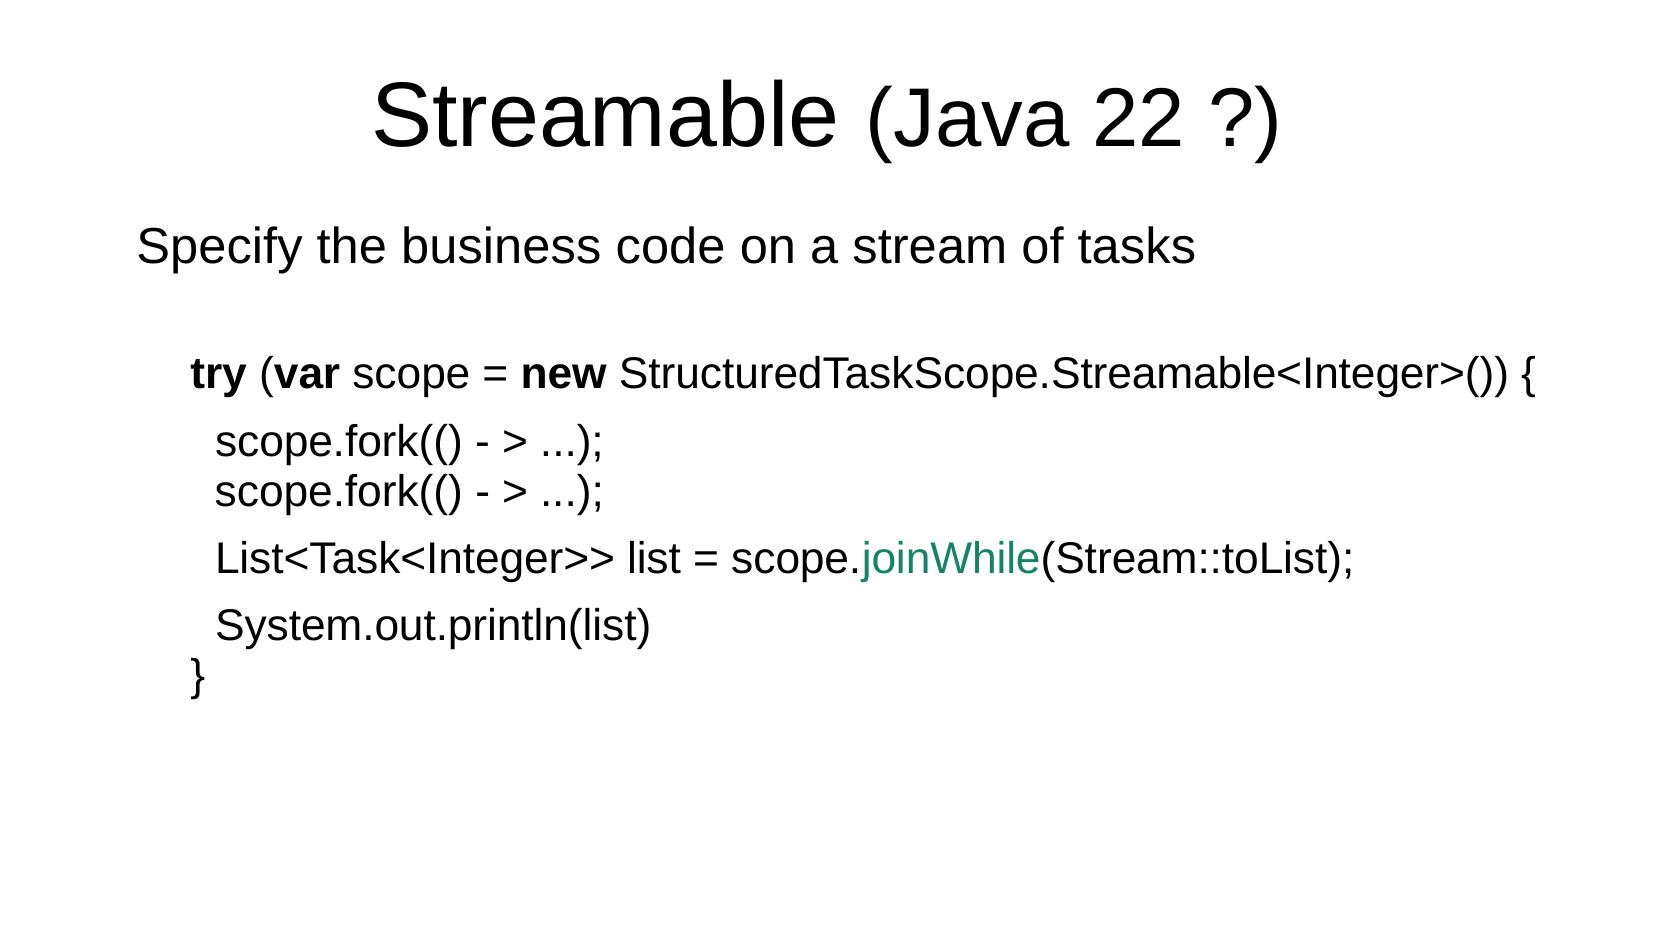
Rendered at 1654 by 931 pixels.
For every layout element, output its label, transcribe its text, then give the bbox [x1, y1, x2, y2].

title Streamable (Java 22 ?) [82, 37, 1571, 193]
list Specify the business code on a stream of tasks try (var scope = new StructuredTaskScope.Streamable<Integer>()) { scope.fork(() - > ...); scope.fork(() - > ...); List<Task<Integer>> list = scope.joinWhile(Stream::toList); System.out.println(list) } [82, 217, 1571, 758]
